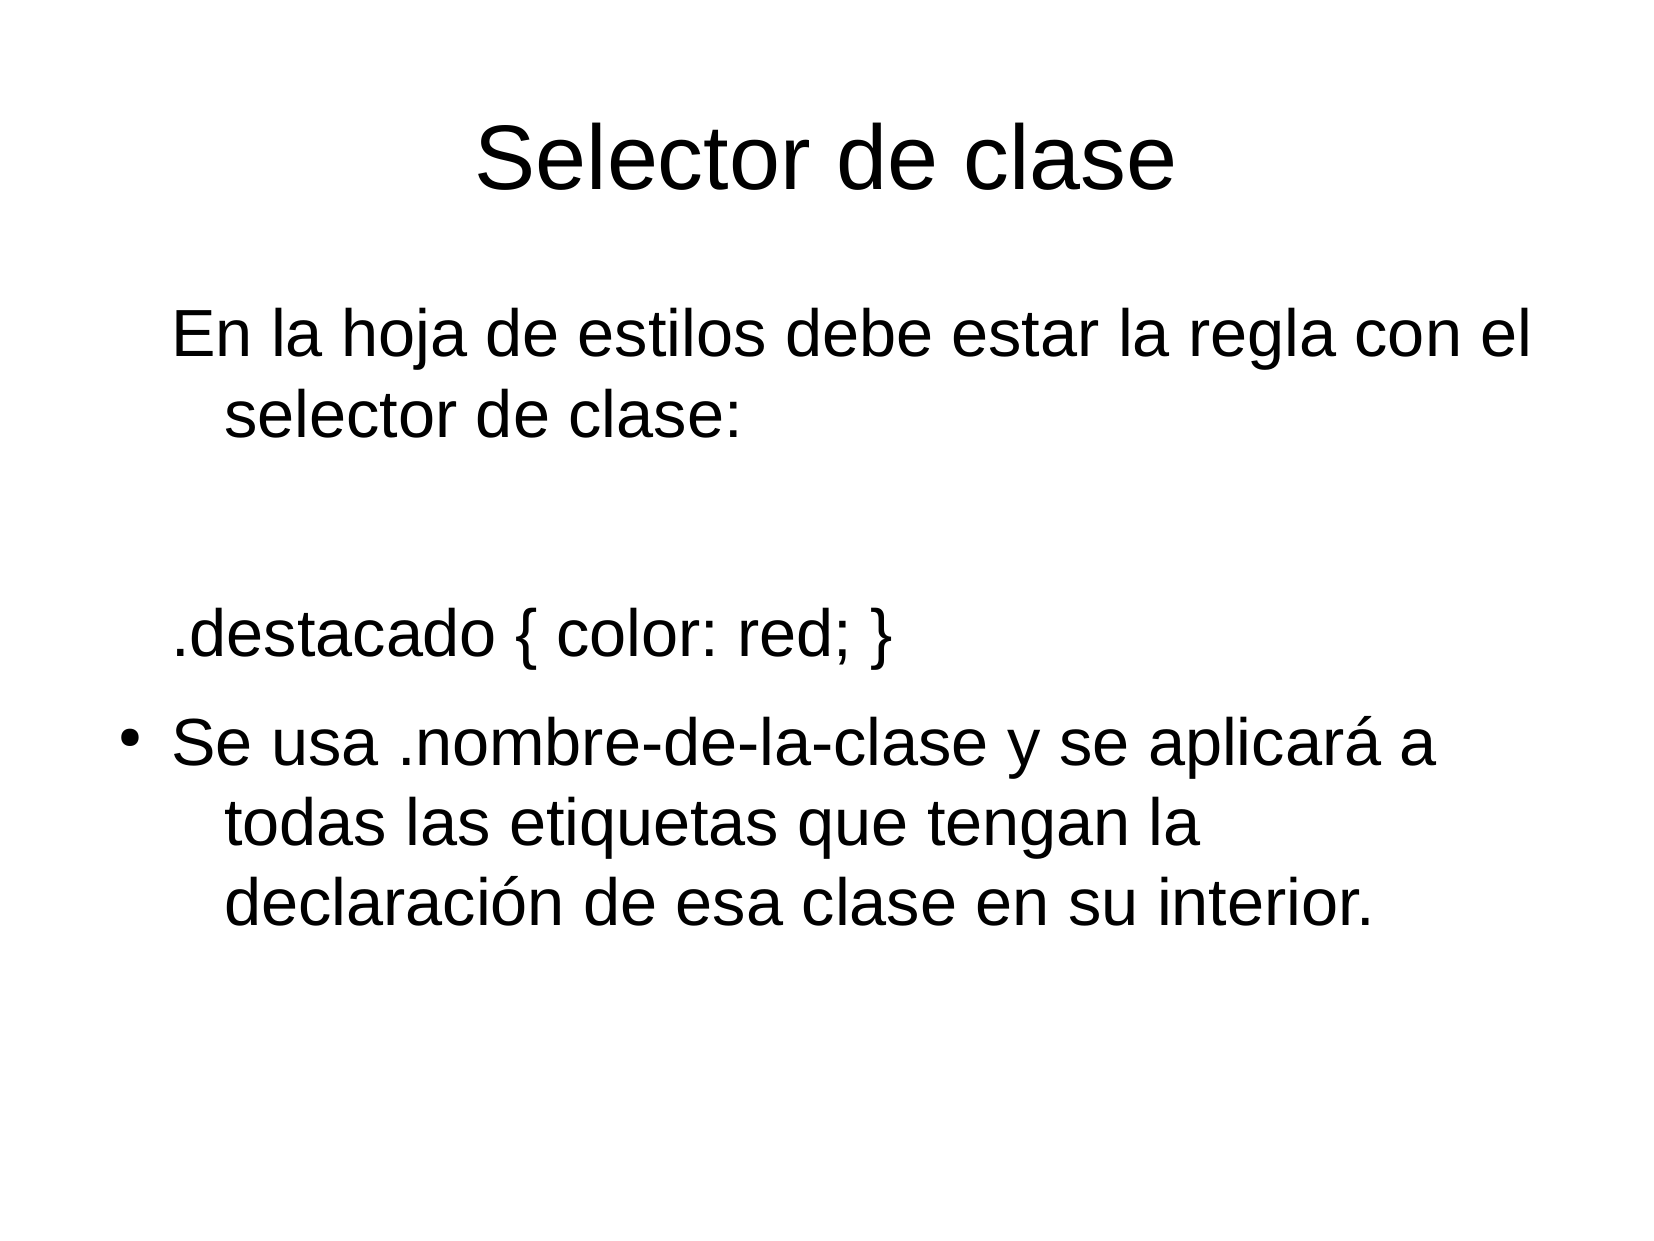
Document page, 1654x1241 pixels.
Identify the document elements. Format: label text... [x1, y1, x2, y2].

title Selector de clase [82, 49, 1571, 257]
list En la hoja de estilos debe estar la regla con el selector de clase: .destacado { color: red; } Se usa .nombre-de-la-clase y se aplicará a todas las etiquetas que tengan la declaración de esa clase en su interior. [82, 290, 1538, 1010]
